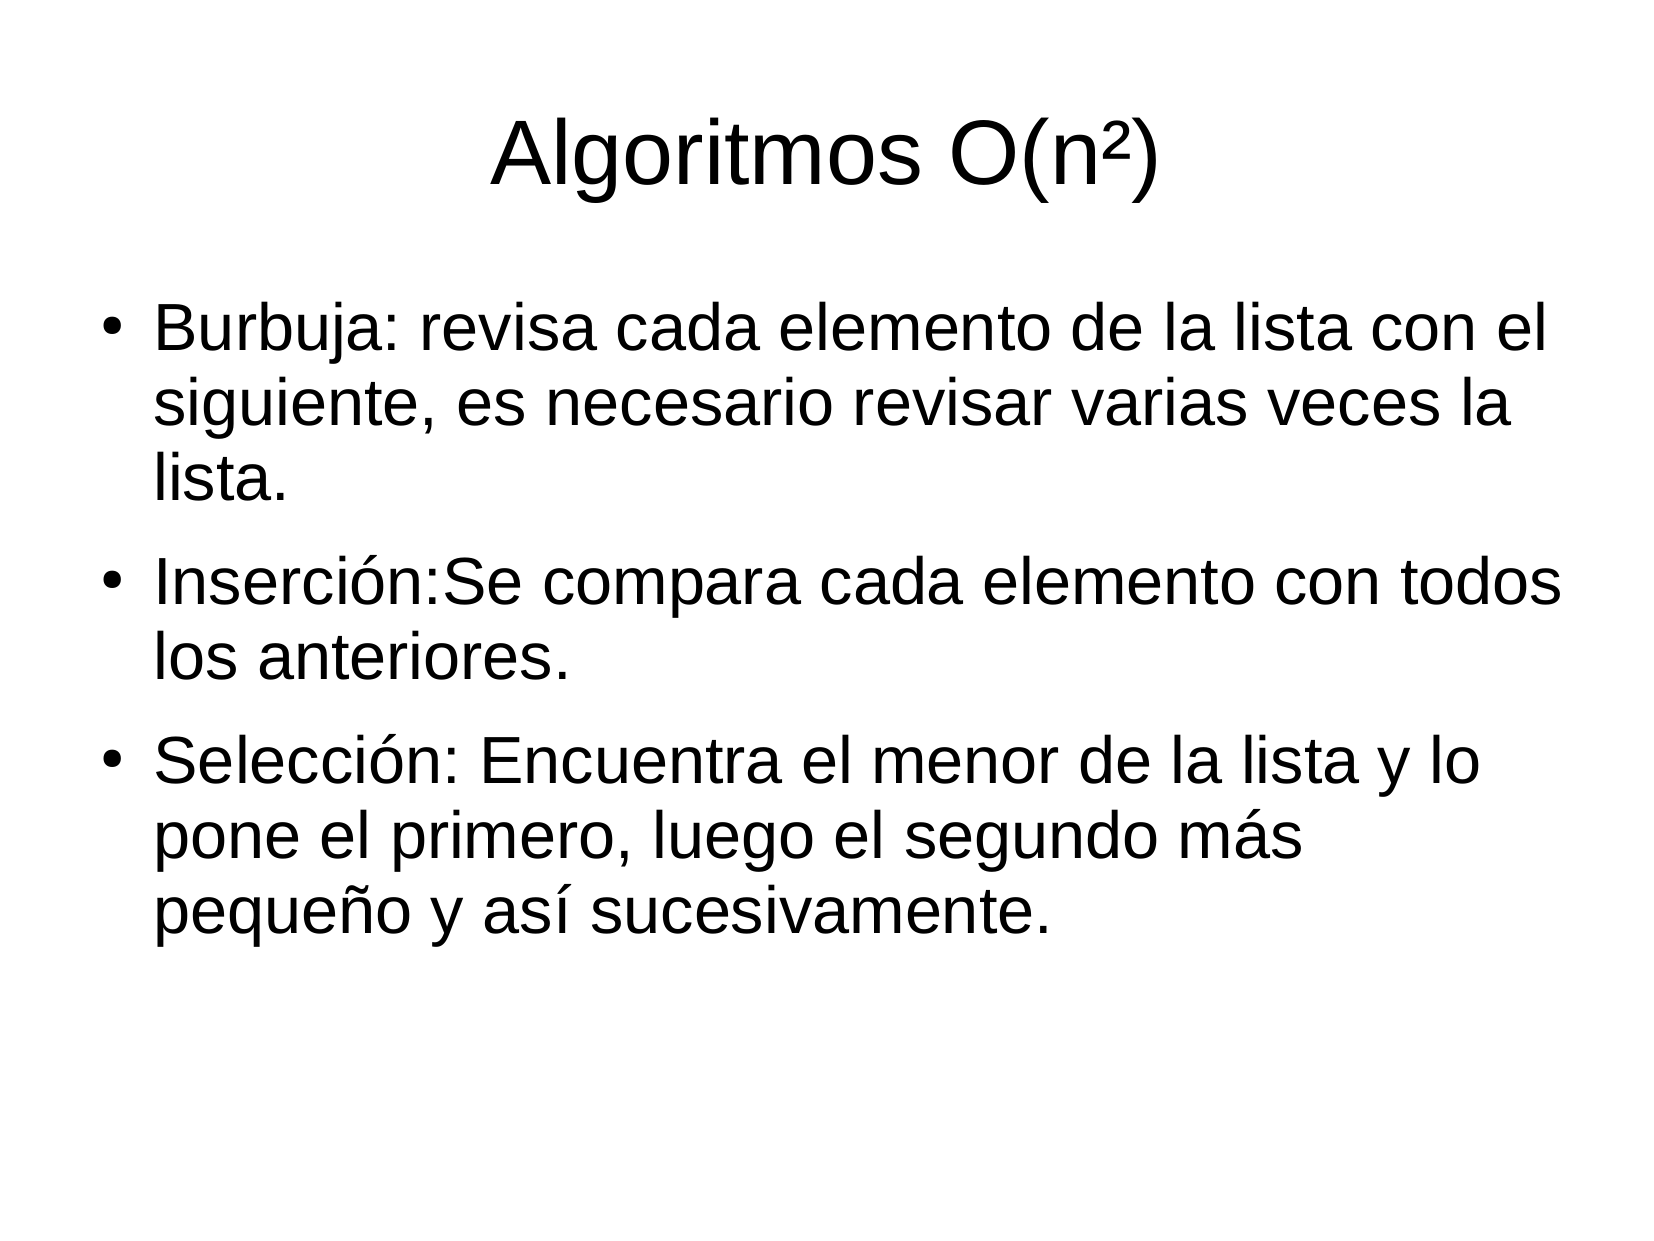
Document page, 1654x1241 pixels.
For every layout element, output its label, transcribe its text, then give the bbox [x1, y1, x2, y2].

list Burbuja: revisa cada elemento de la lista con el siguiente, es necesario revisar varias veces la lista. Inserción:Se compara cada elemento con todos los anteriores. Selección: Encuentra el menor de la lista y lo pone el primero, luego el segundo más pequeño y así sucesivamente. [82, 290, 1571, 1010]
title Algoritmos O(n²) [82, 49, 1571, 257]
